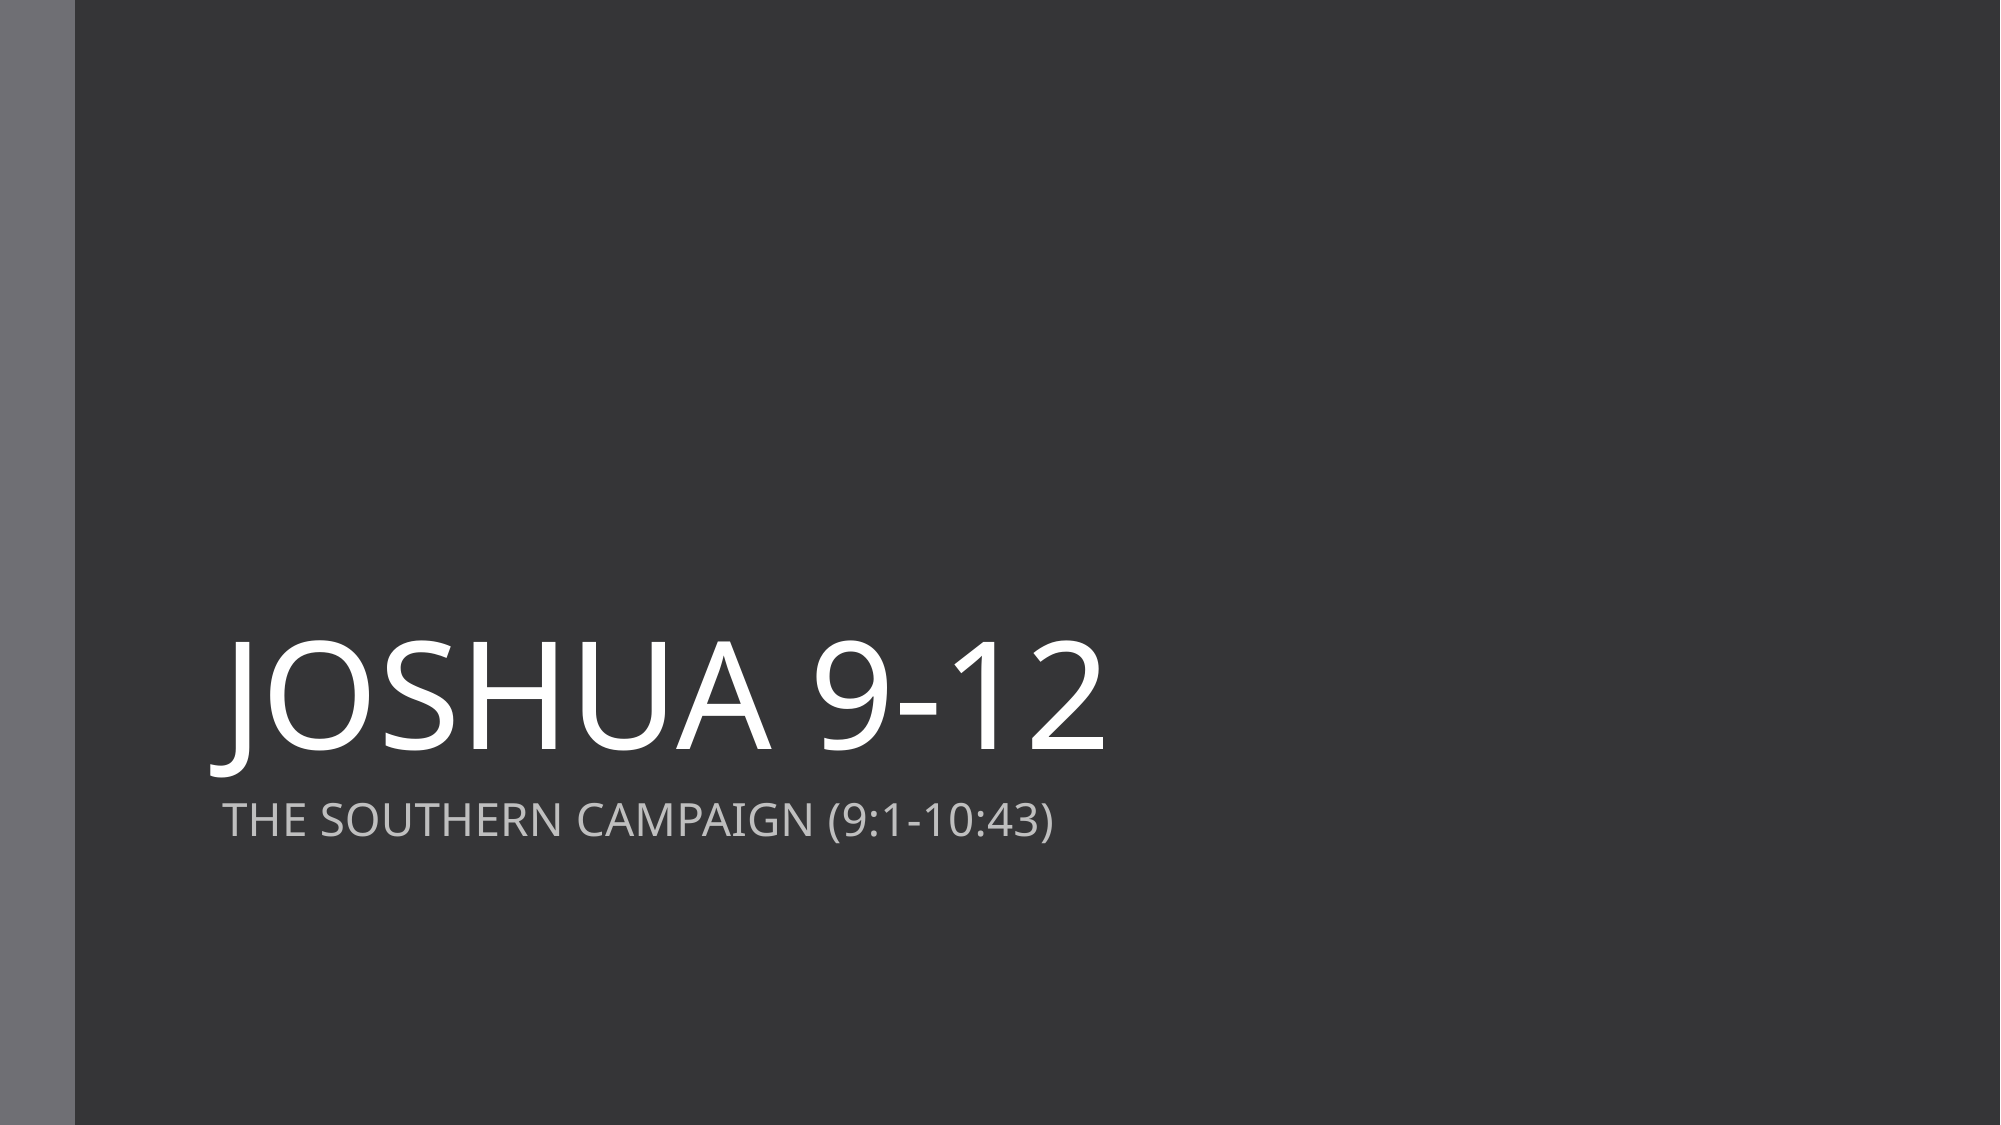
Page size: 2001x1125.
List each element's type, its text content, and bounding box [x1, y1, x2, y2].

title JOSHUA 9-12 [206, 124, 1752, 787]
subtitle THE SOUTHERN CAMPAIGN (9:1-10:43) [206, 787, 1752, 1066]
